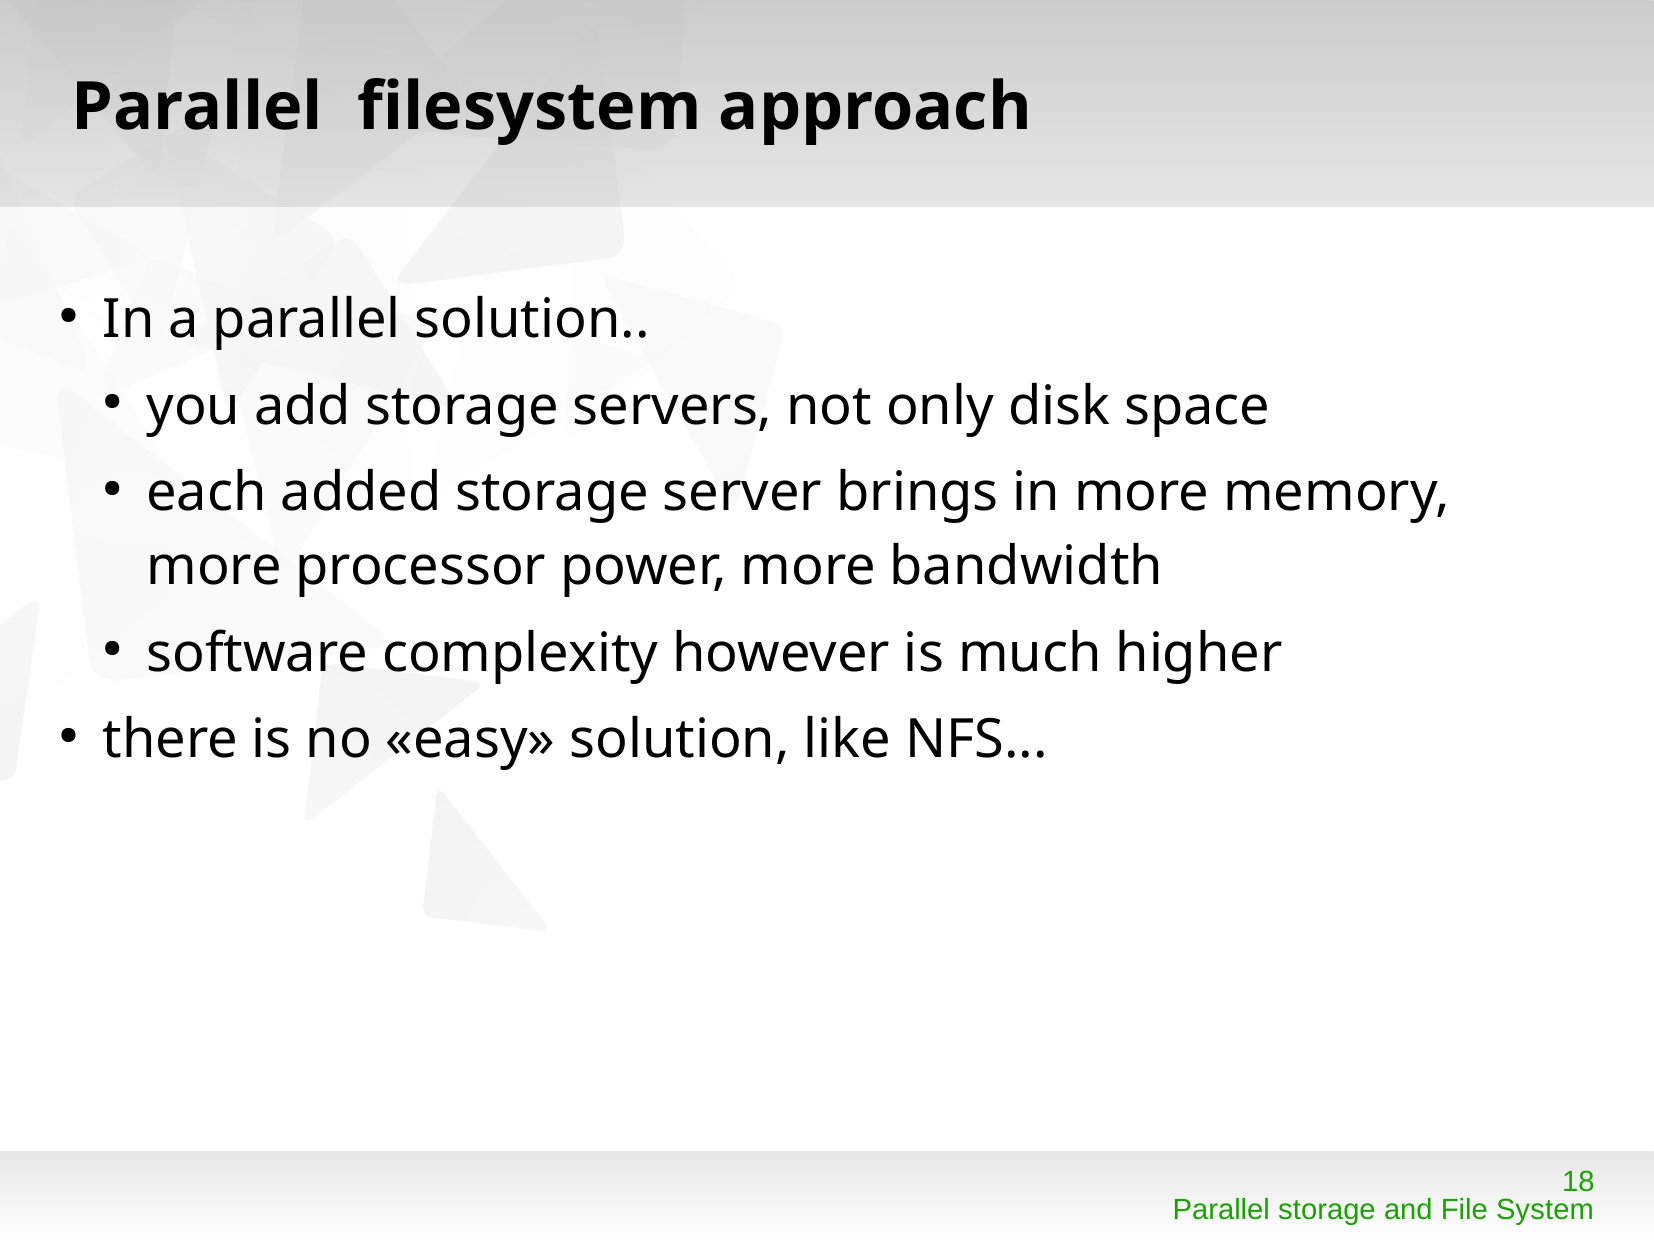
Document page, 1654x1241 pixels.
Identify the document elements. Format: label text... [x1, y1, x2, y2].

title Parallel filesystem approach [71, 0, 1418, 208]
list In a parallel solution.. you add storage servers, not only disk space each added storage server brings in more memory, more processor power, more bandwidth software complexity however is much higher there is no «easy» solution, like NFS... [59, 279, 1595, 1004]
picture [0, 0, 783, 931]
